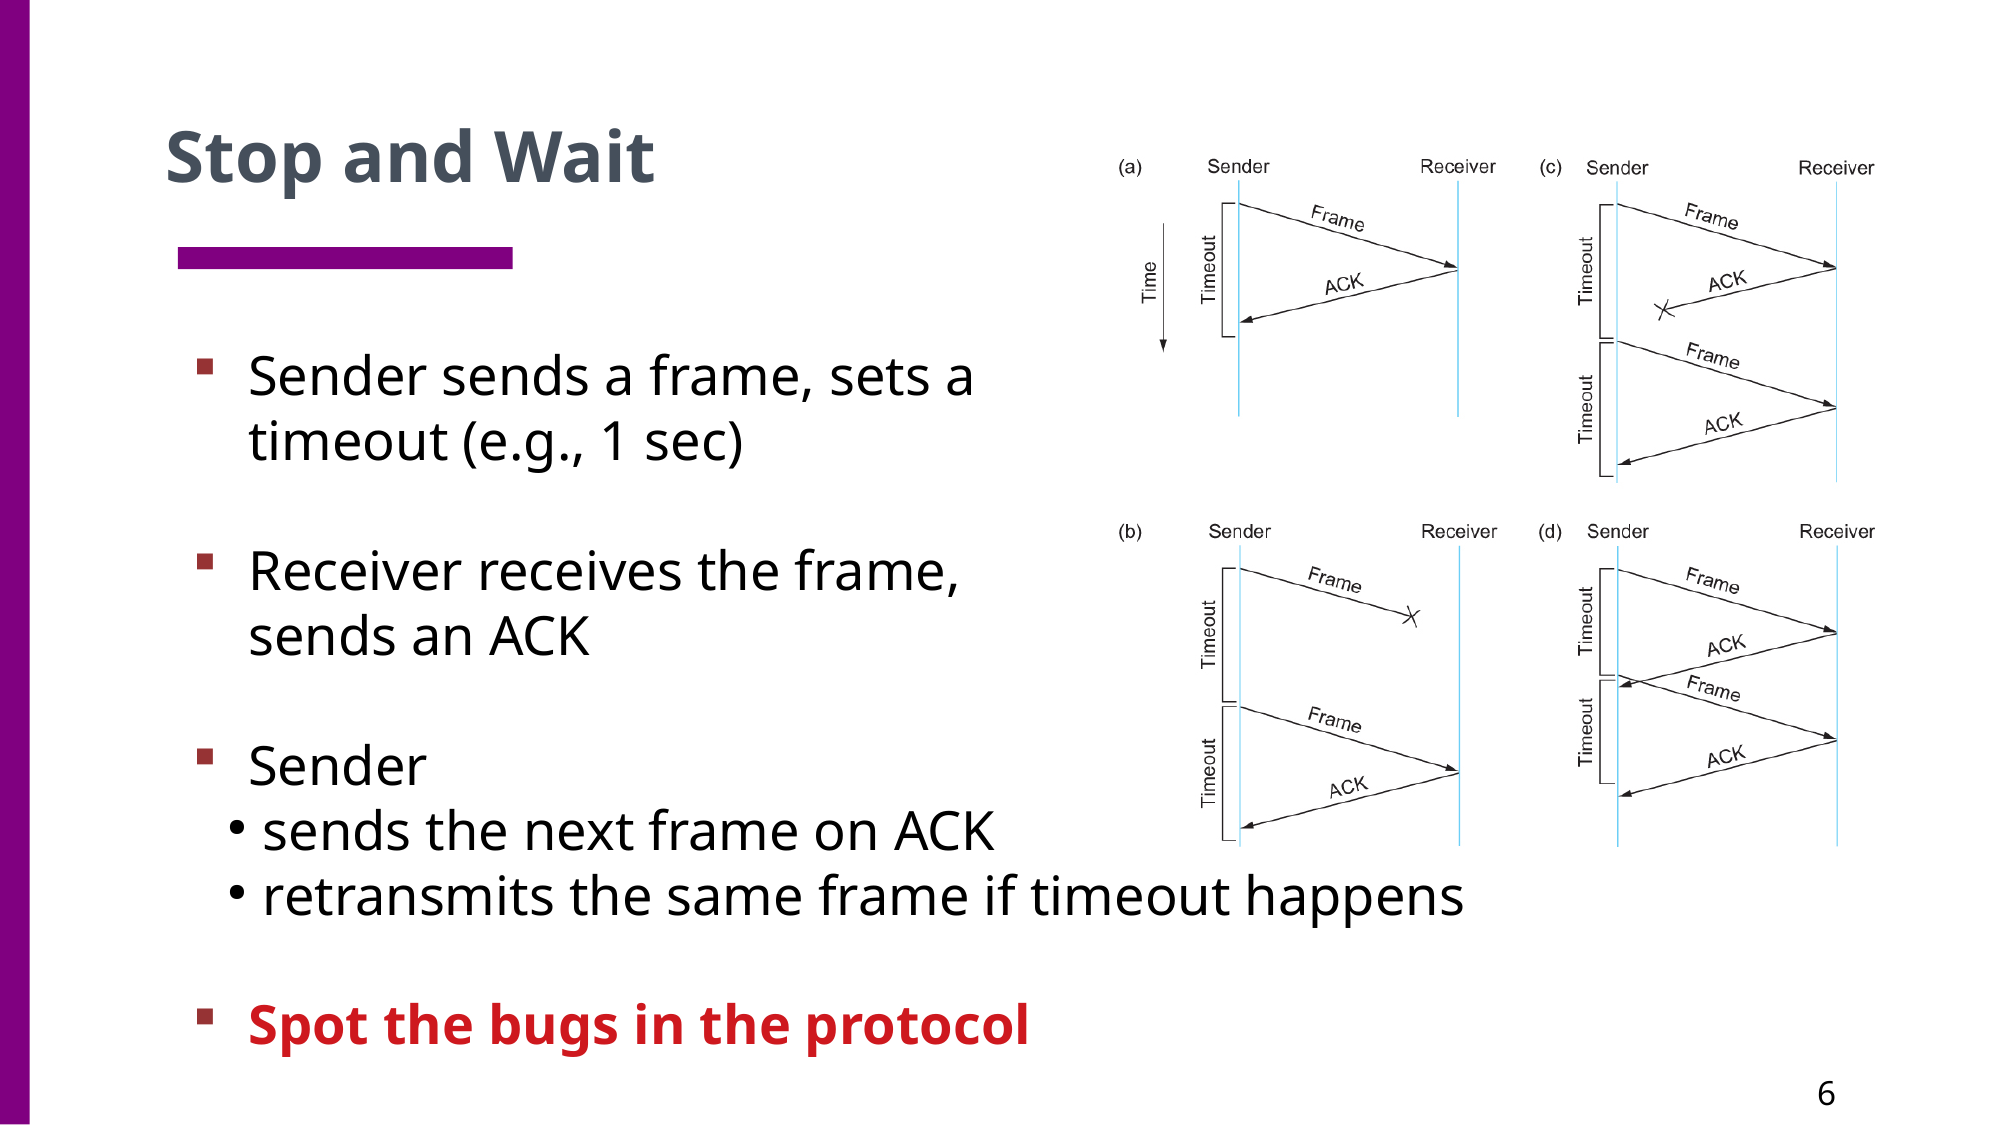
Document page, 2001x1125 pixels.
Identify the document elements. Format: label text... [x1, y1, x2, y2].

text_box Sender sends a frame, sets a timeout (e.g., 1 sec) Receiver receives the frame, sends an ACK Sender sends the next frame on ACK retransmits the same frame if timeout happens Spot the bugs in the protocol [177, 326, 1875, 1050]
text_box Stop and Wait [151, 0, 1849, 212]
picture [1118, 156, 1875, 326]
